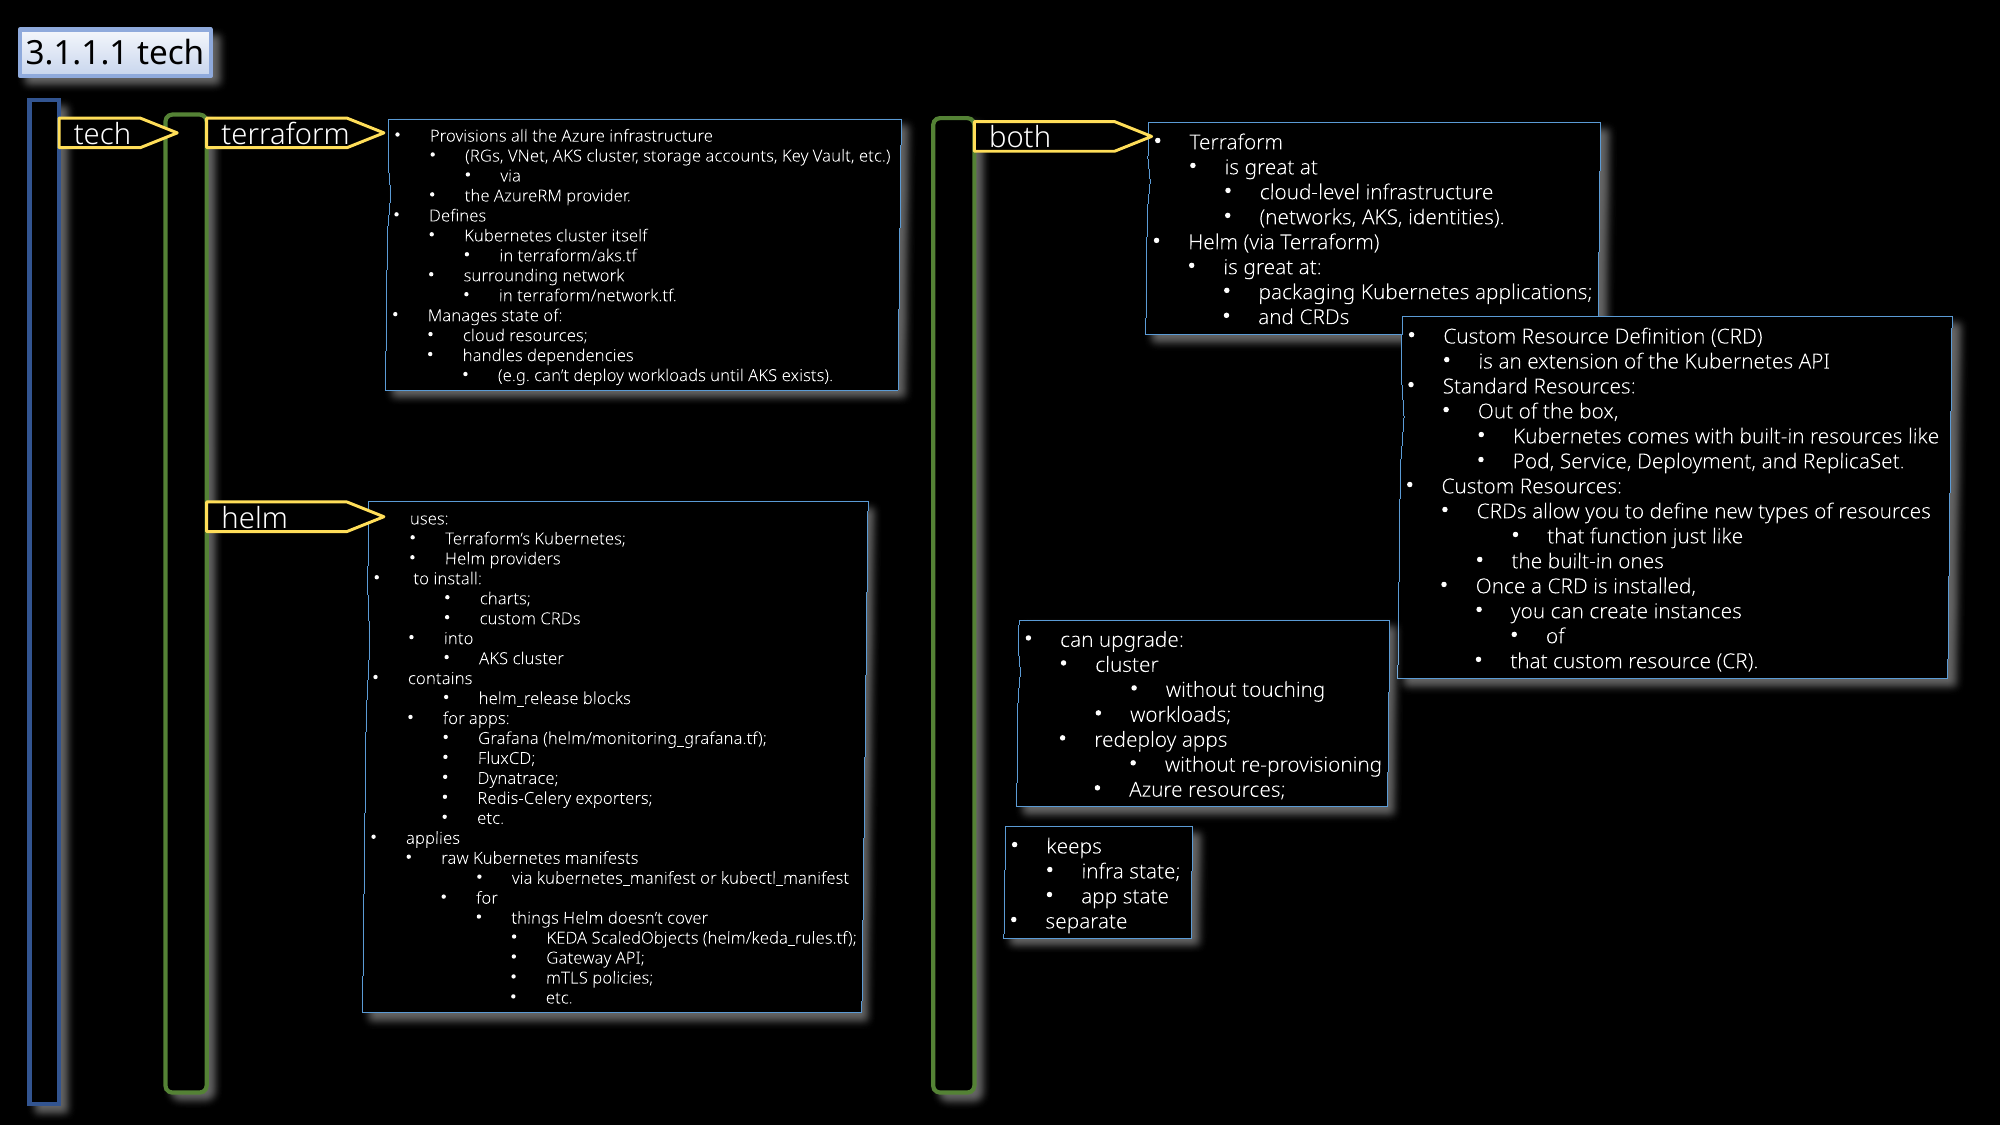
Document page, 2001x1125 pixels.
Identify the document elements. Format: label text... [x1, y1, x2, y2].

text_box tech [59, 118, 178, 148]
text_box uses: Terraform’s Kubernetes; Helm providers to install: charts; custom CRDs into AKS cluster contains helm_release blocks for apps: Grafana (helm/monitoring_grafana.tf); FluxCD; Dynatrace; Redis-Celery exporters; etc. applies raw Kubernetes manifests via kubernetes_manifest or kubectl_manifest for things Helm doesn’t cover KEDA ScaledObjects (helm/keda_rules.tf); Gateway API; mTLS policies; etc. [362, 501, 869, 1013]
text_box can upgrade: cluster without touching workloads; redeploy apps without re-provisioning Azure resources; [1016, 620, 1390, 807]
text_box terraform [206, 118, 384, 148]
text_box Provisions all the Azure infrastructure (RGs, VNet, AKS cluster, storage accounts, Key Vault, etc.) via the AzureRM provider. Defines Kubernetes cluster itself in terraform/aks.tf surrounding network in terraform/network.tf. Manages state of: cloud resources; handles dependencies (e.g. can’t deploy workloads until AKS exists). [385, 119, 902, 391]
text_box [29, 100, 60, 1105]
text_box [933, 118, 975, 1093]
text_box helm [206, 501, 384, 532]
text_box [165, 114, 207, 1093]
text_box Terraform is great at cloud-level infrastructure (networks, AKS, identities). Helm (via Terraform) is great at: packaging Kubernetes applications; and CRDs [1145, 122, 1601, 335]
text_box Custom Resource Definition (CRD) is an extension of the Kubernetes API Standard Resources: Out of the box, Kubernetes comes with built-in resources like Pod, Service, Deployment, and ReplicaSet. Custom Resources: CRDs allow you to define new types of resources that function just like the built-in ones Once a CRD is installed, you can create instances of that custom resource (CR). [1397, 316, 1953, 679]
text_box both [974, 121, 1152, 152]
text_box keeps infra state; app state separate [1003, 826, 1193, 939]
title 3.1.1.1 tech [30, 29, 201, 77]
